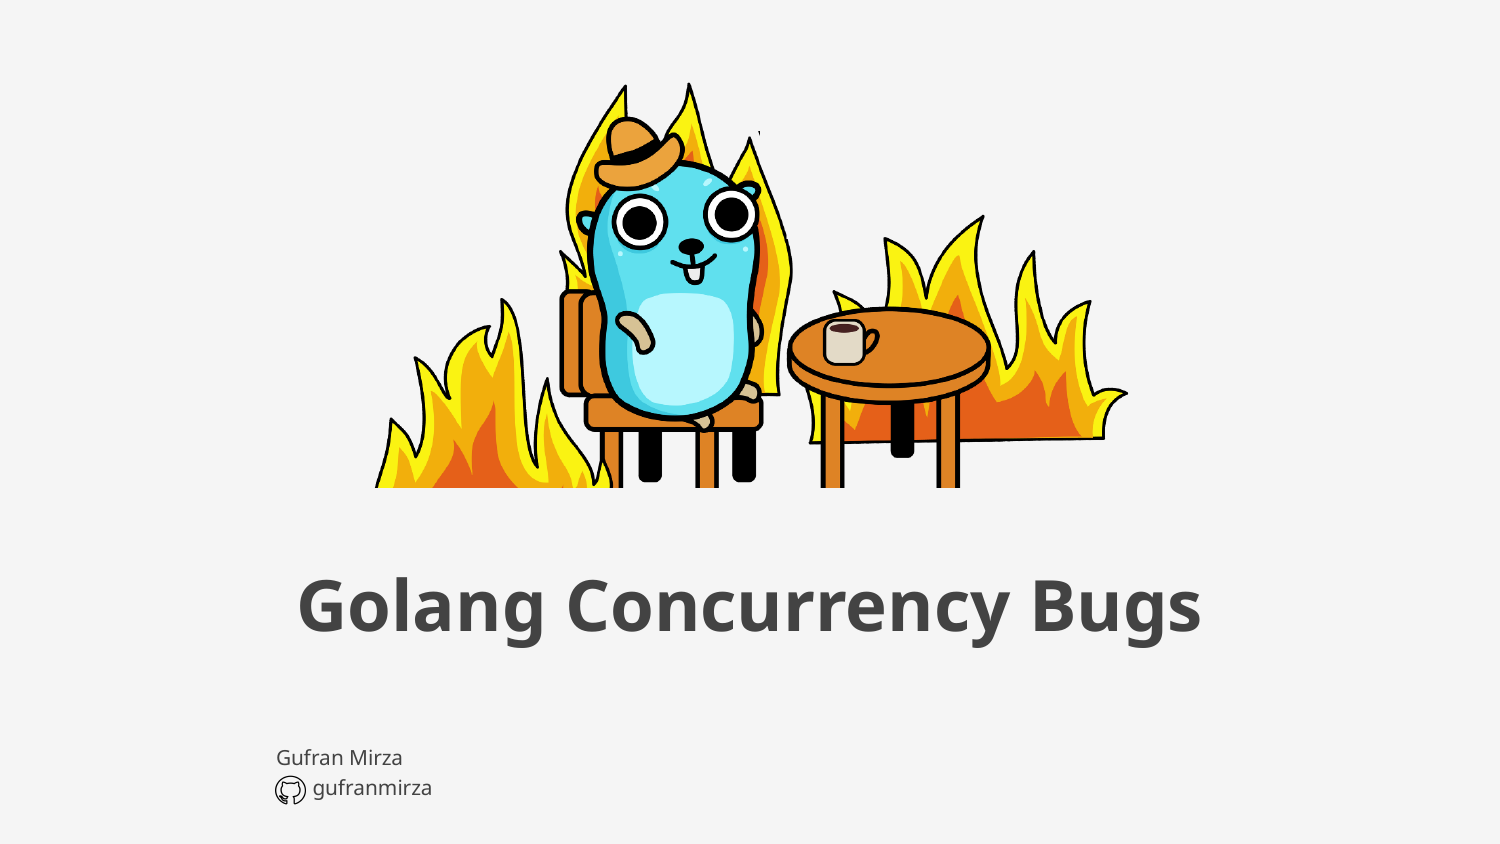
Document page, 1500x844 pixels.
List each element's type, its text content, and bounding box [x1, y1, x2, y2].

picture [275, 785, 297, 805]
text_box Gufran Mirza [260, 729, 453, 785]
picture [356, 45, 1143, 489]
text_box Golang Concurrency Bugs [249, 545, 1251, 656]
text_box gufranmirza [297, 759, 490, 816]
